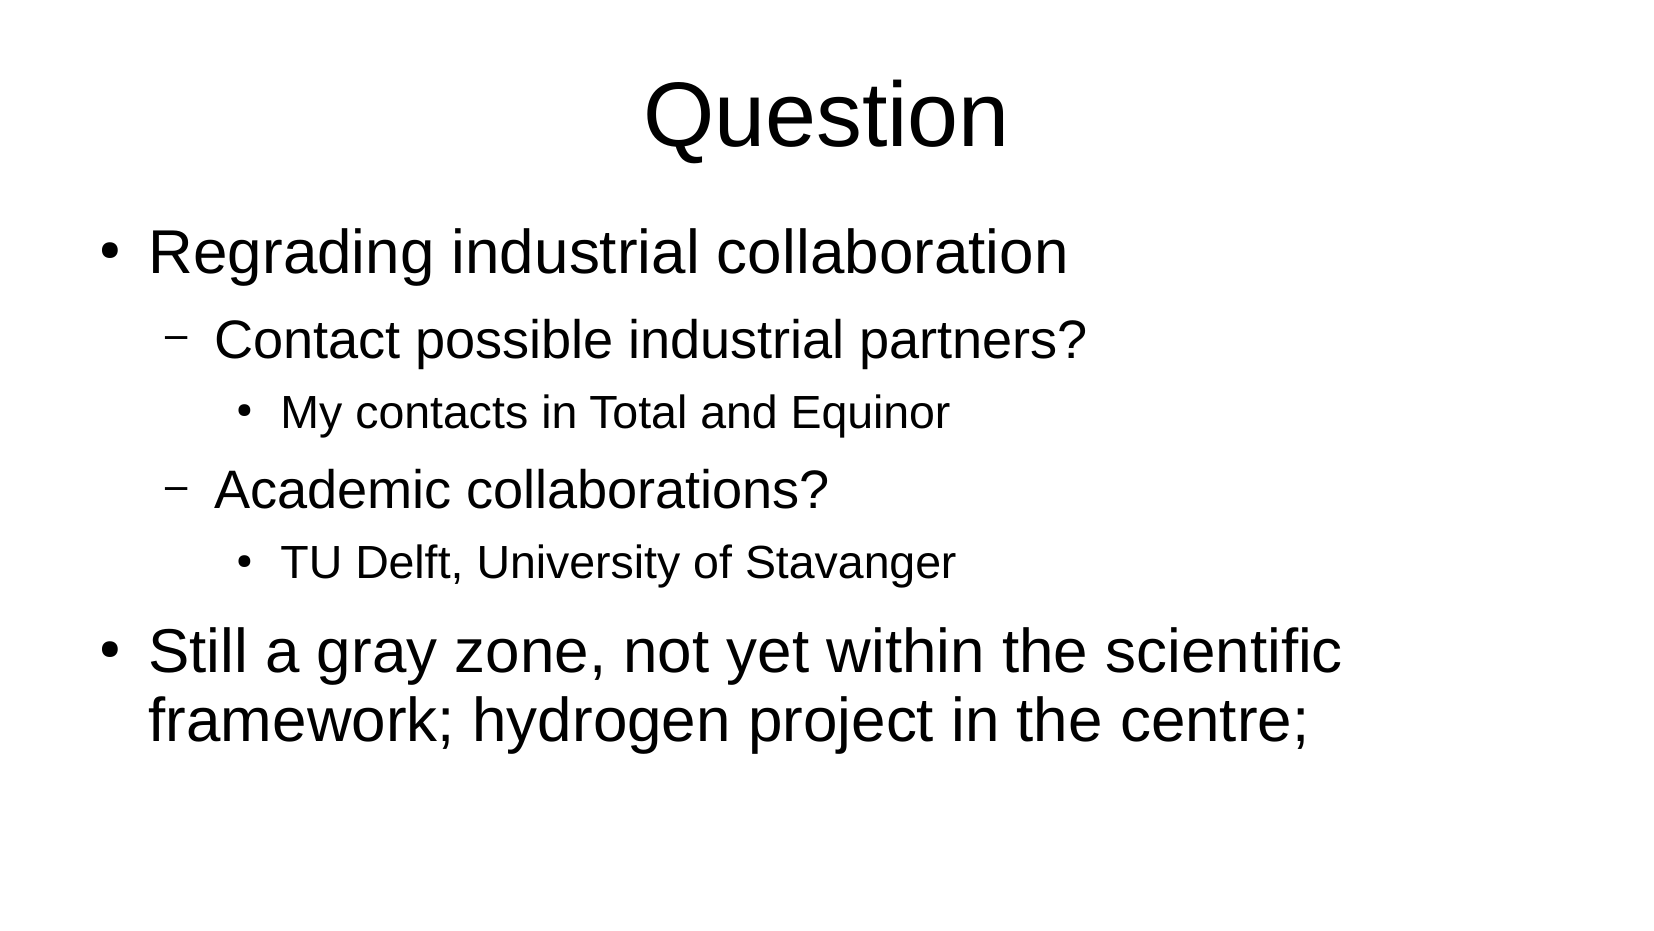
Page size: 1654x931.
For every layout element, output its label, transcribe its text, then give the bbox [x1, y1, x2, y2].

list Regrading industrial collaboration Contact possible industrial partners? My contacts in Total and Equinor Academic collaborations? TU Delft, University of Stavanger Still a gray zone, not yet within the scientific framework; hydrogen project in the centre; [82, 217, 1571, 758]
title Question [82, 37, 1571, 193]
